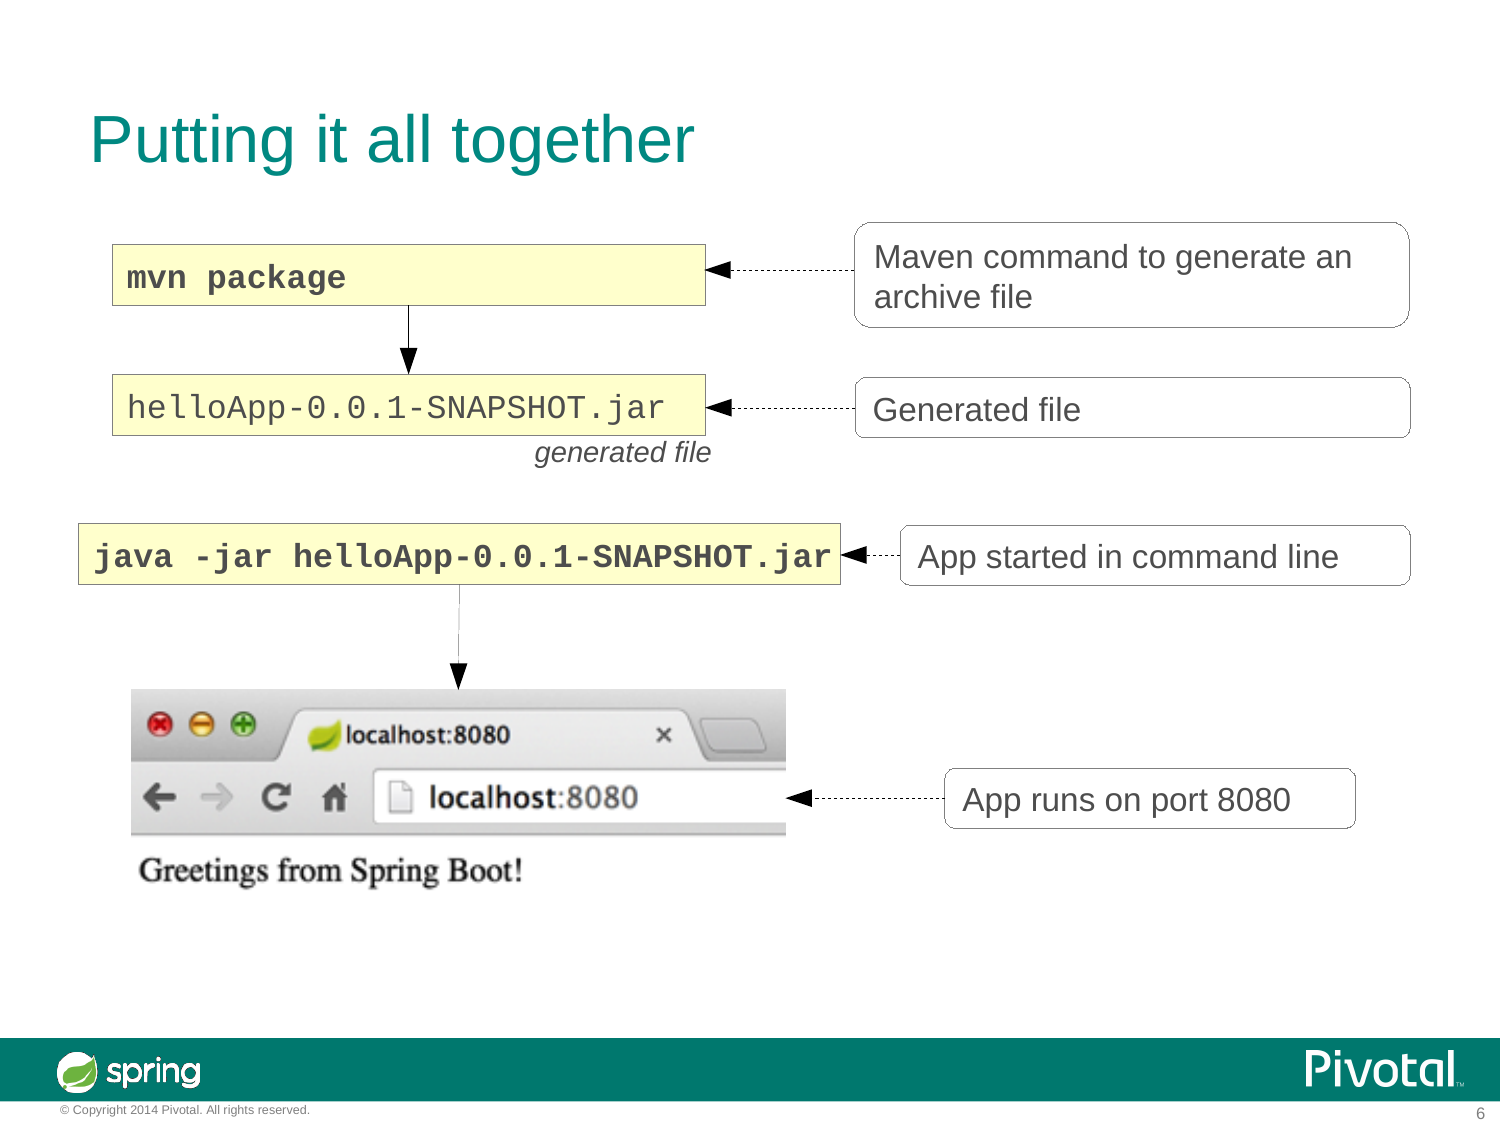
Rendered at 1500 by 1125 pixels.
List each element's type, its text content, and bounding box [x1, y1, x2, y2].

picture [1306, 1050, 1464, 1087]
picture [32, 1041, 210, 1103]
text_box Generated file [855, 377, 1411, 438]
title Putting it all together [75, 41, 1426, 230]
text_box App started in command line [900, 525, 1411, 586]
text_box App runs on port 8080 [944, 768, 1356, 829]
text_box generated file [519, 426, 759, 482]
text_box mvn package [112, 244, 706, 306]
text_box Maven command to generate an archive file [854, 222, 1410, 328]
text_box java -jar helloApp-0.0.1-SNAPSHOT.jar [78, 523, 841, 585]
text_box helloApp-0.0.1-SNAPSHOT.jar [112, 374, 706, 436]
picture [131, 689, 786, 995]
